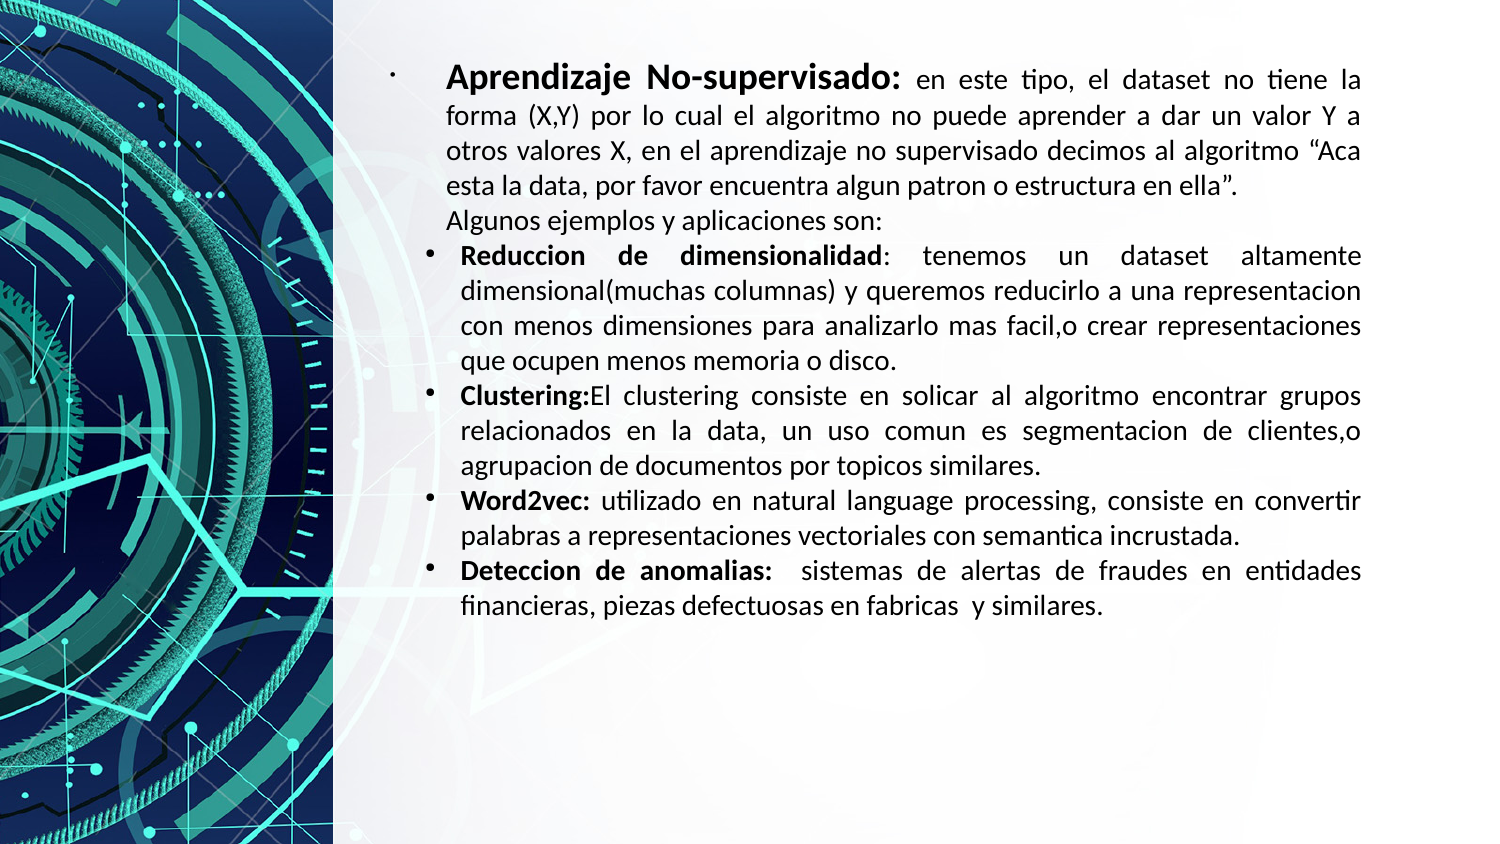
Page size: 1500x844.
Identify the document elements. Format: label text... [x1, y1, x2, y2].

text_box Aprendizaje No-supervisado: en este tipo, el dataset no tiene la forma (X,Y) por lo cual el algoritmo no puede aprender a dar un valor Y a otros valores X, en el aprendizaje no supervisado decimos al algoritmo “Aca esta la data, por favor encuentra algun patron o estructura en ella”. Algunos ejemplos y aplicaciones son: Reduccion de dimensionalidad: tenemos un dataset altamente dimensional(muchas columnas) y queremos reducirlo a una representacion con menos dimensiones para analizarlo mas facil,o crear representaciones que ocupen menos memoria o disco. Clustering:El clustering consiste en solicar al algoritmo encontrar grupos relacionados en la data, un uso comun es segmentacion de clientes,o agrupacion de documentos por topicos similares. Word2vec: utilizado en natural language processing, consiste en convertir palabras a representaciones vectoriales con semantica incrustada. Deteccion de anomalias: sistemas de alertas de fraudes en entidades financieras, piezas defectuosas en fabricas y similares. [375, 44, 1377, 646]
picture [0, 0, 1500, 844]
